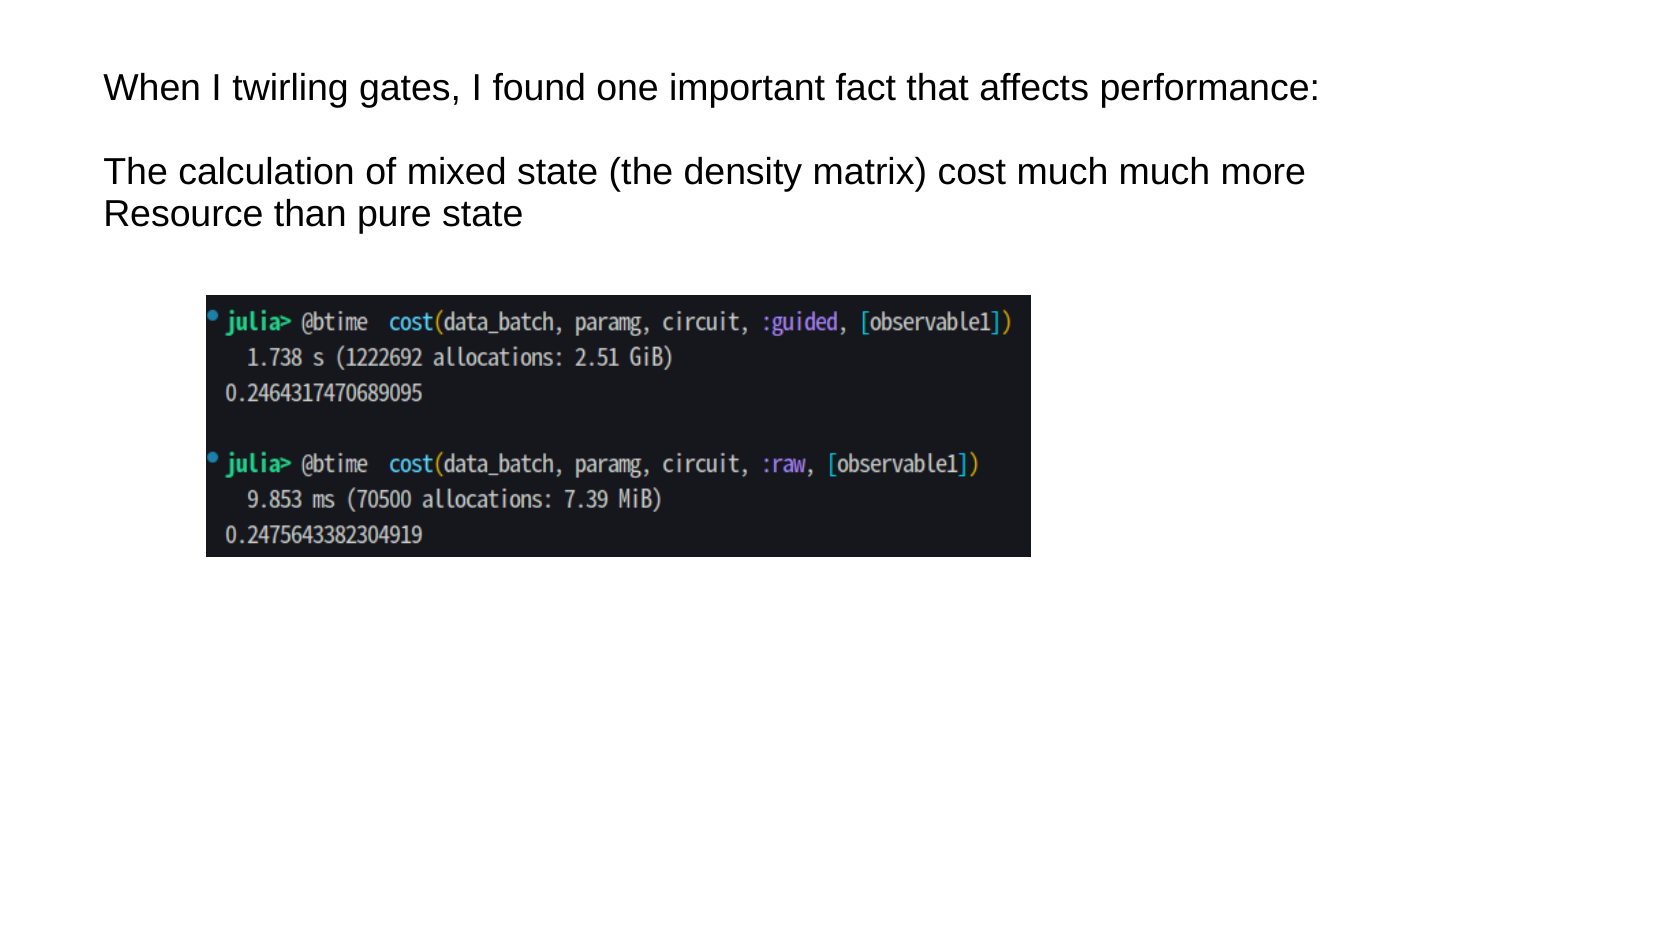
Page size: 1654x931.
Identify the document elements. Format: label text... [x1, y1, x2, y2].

picture [206, 295, 1031, 558]
text_box When I twirling gates, I found one important fact that affects performance: The calculation of mixed state (the density matrix) cost much much more Resource than pure state [88, 59, 1336, 255]
